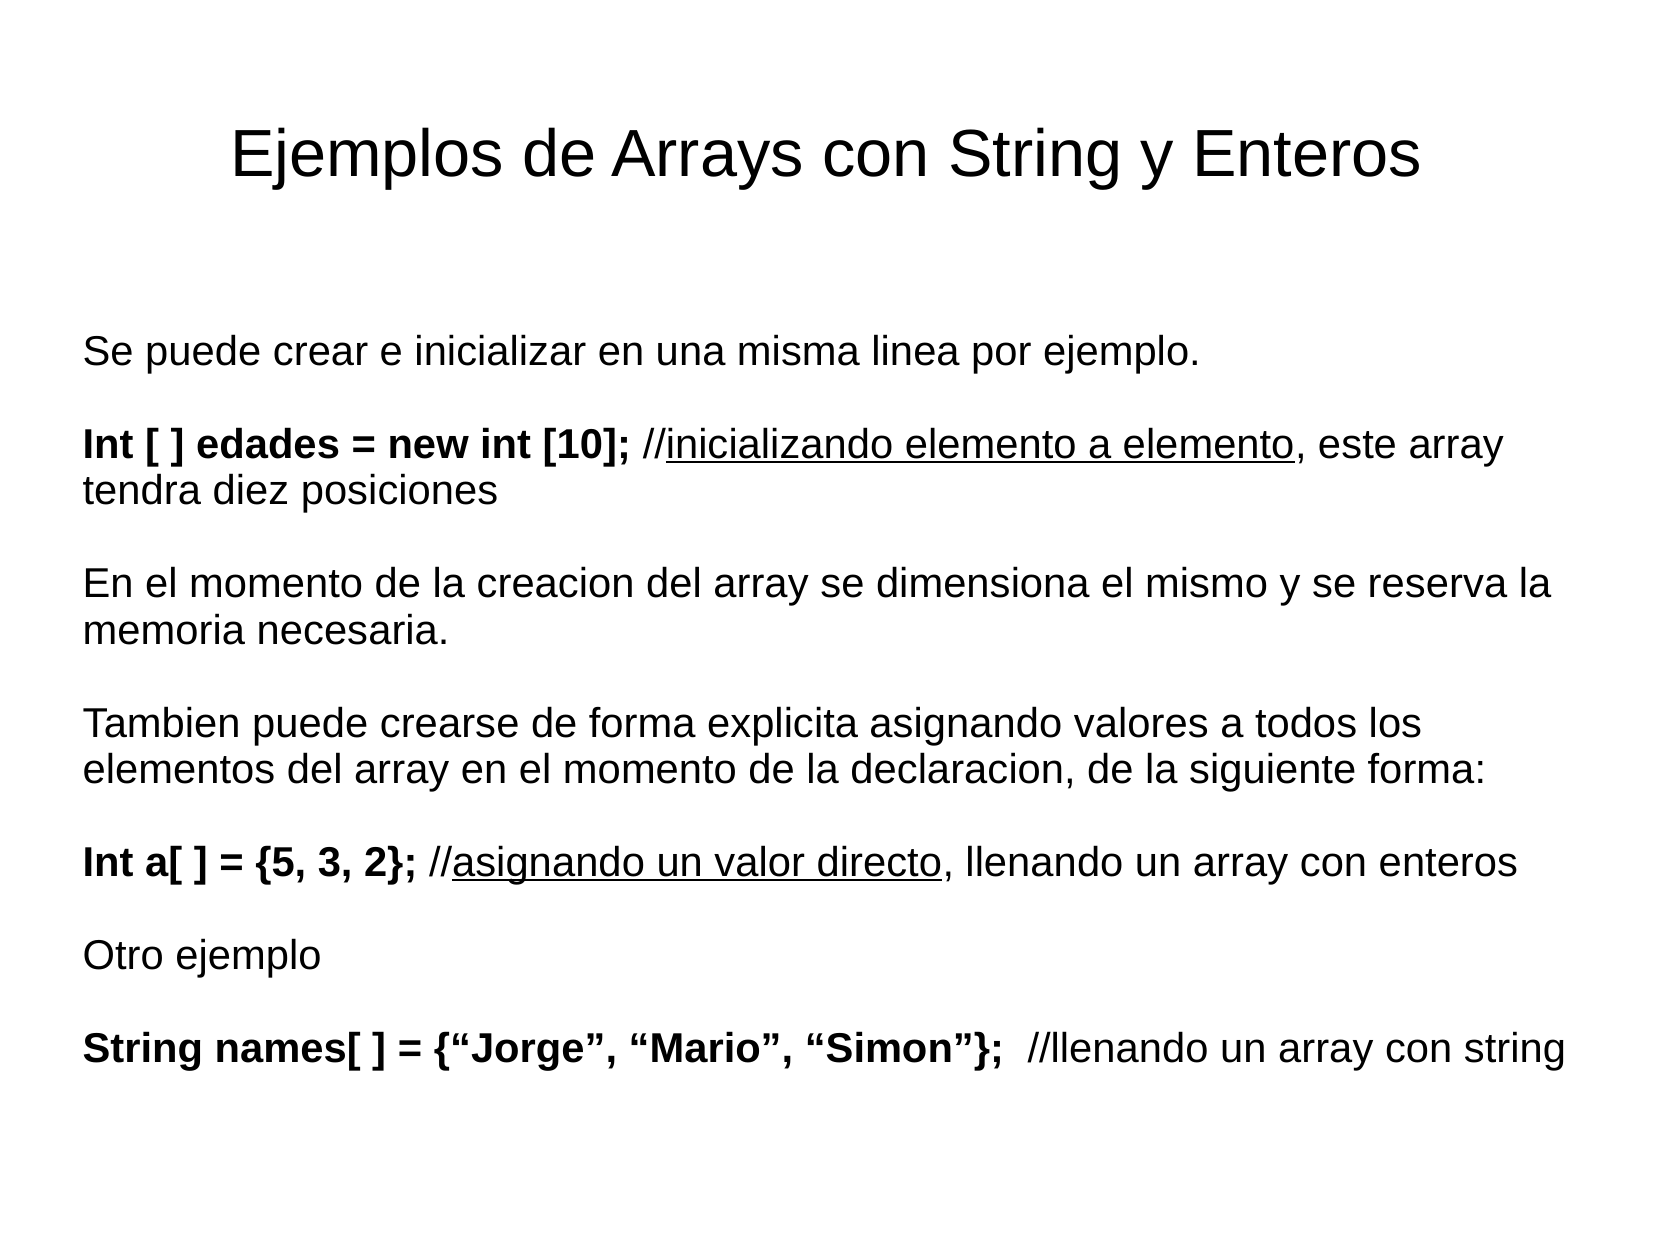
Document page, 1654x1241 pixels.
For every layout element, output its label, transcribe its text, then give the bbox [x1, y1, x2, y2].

title Ejemplos de Arrays con String y Enteros [82, 49, 1571, 257]
subtitle Se puede crear e inicializar en una misma linea por ejemplo. Int [ ] edades = new int [10]; //inicializando elemento a elemento, este array tendra diez posiciones En el momento de la creacion del array se dimensiona el mismo y se reserva la memoria necesaria. Tambien puede crearse de forma explicita asignando valores a todos los elementos del array en el momento de la declaracion, de la siguiente forma: Int a[ ] = {5, 3, 2}; //asignando un valor directo, llenando un array con enteros Otro ejemplo String names[ ] = {“Jorge”, “Mario”, “Simon”}; //llenando un array con string [82, 290, 1571, 1109]
